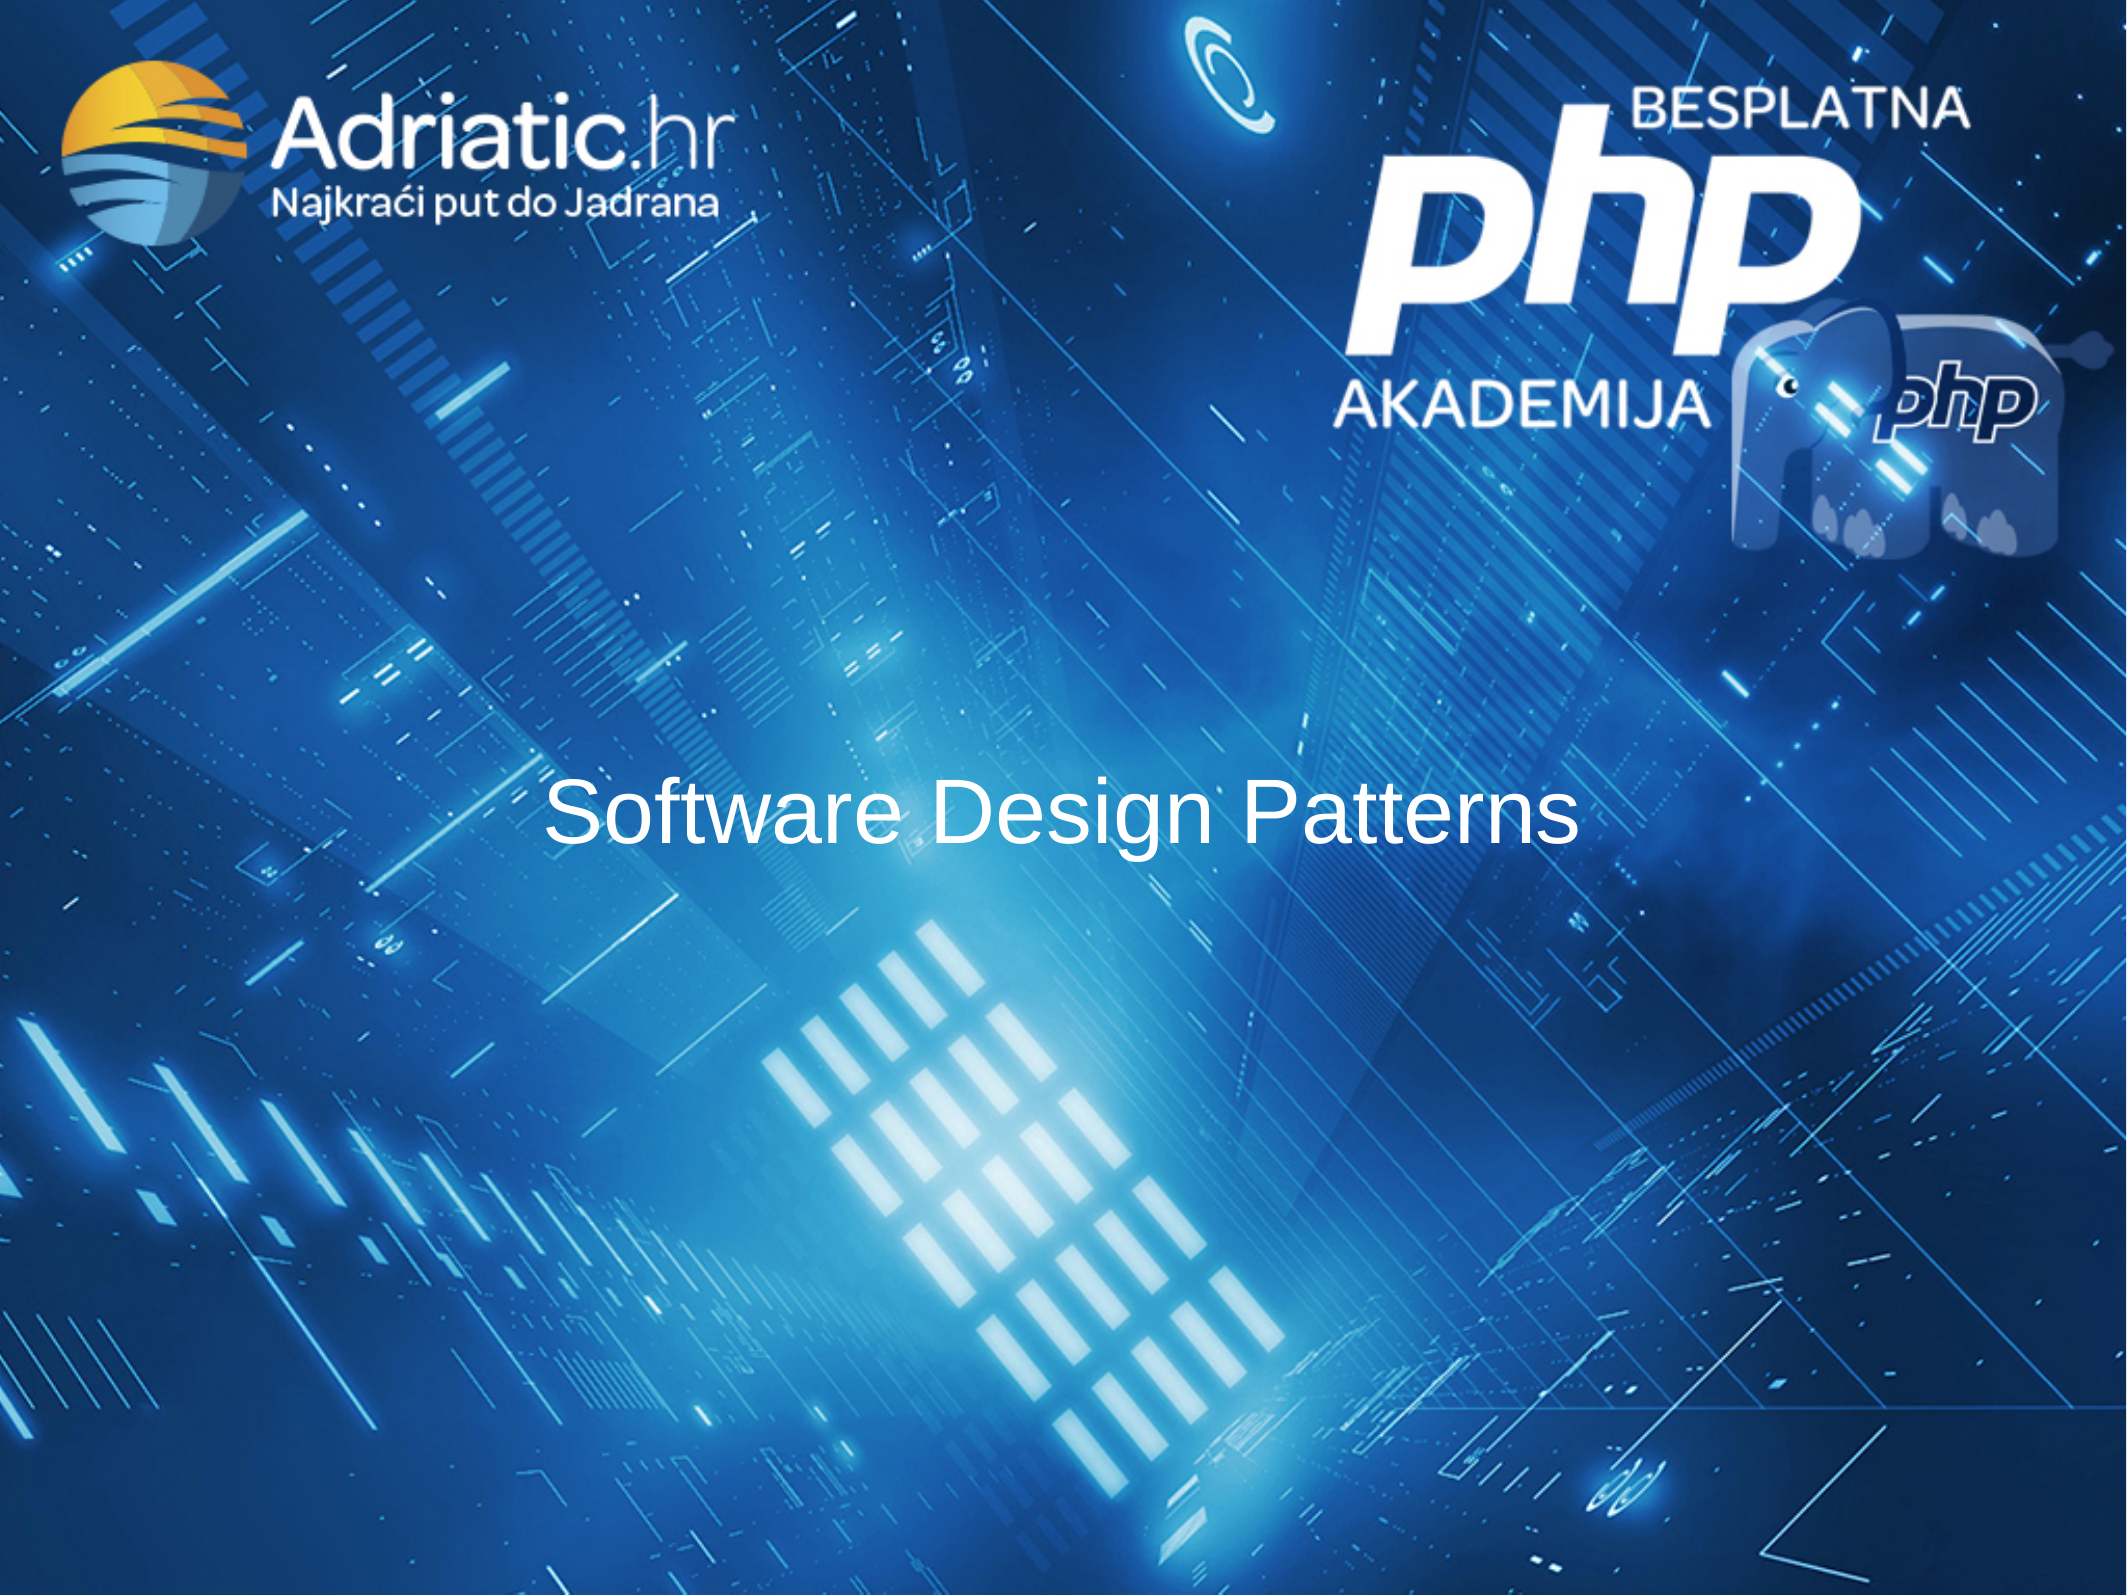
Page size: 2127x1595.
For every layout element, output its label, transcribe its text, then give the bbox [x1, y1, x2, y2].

title Software Design Patterns [106, 678, 2020, 945]
picture [0, 0, 2127, 1595]
